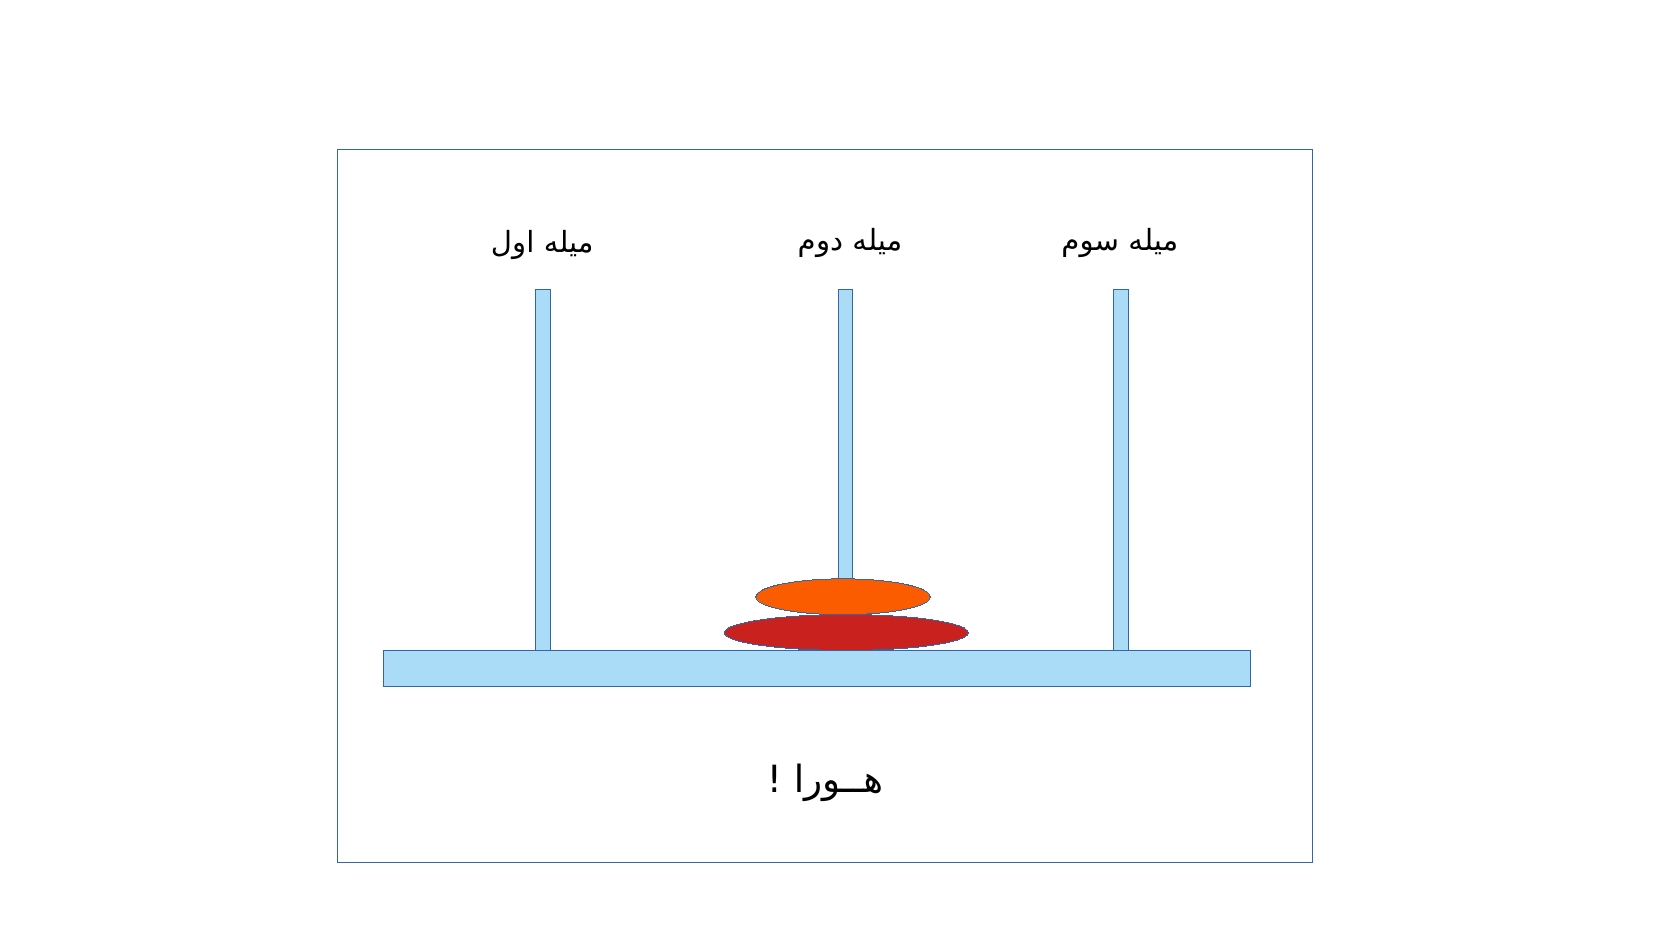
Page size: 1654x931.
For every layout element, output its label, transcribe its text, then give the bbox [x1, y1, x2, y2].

text_box میله دوم [728, 215, 973, 270]
text_box هــورا ! [375, 750, 1276, 804]
text_box میله اول [420, 217, 665, 272]
text_box میله سوم [997, 215, 1242, 270]
text_box [383, 289, 1251, 687]
